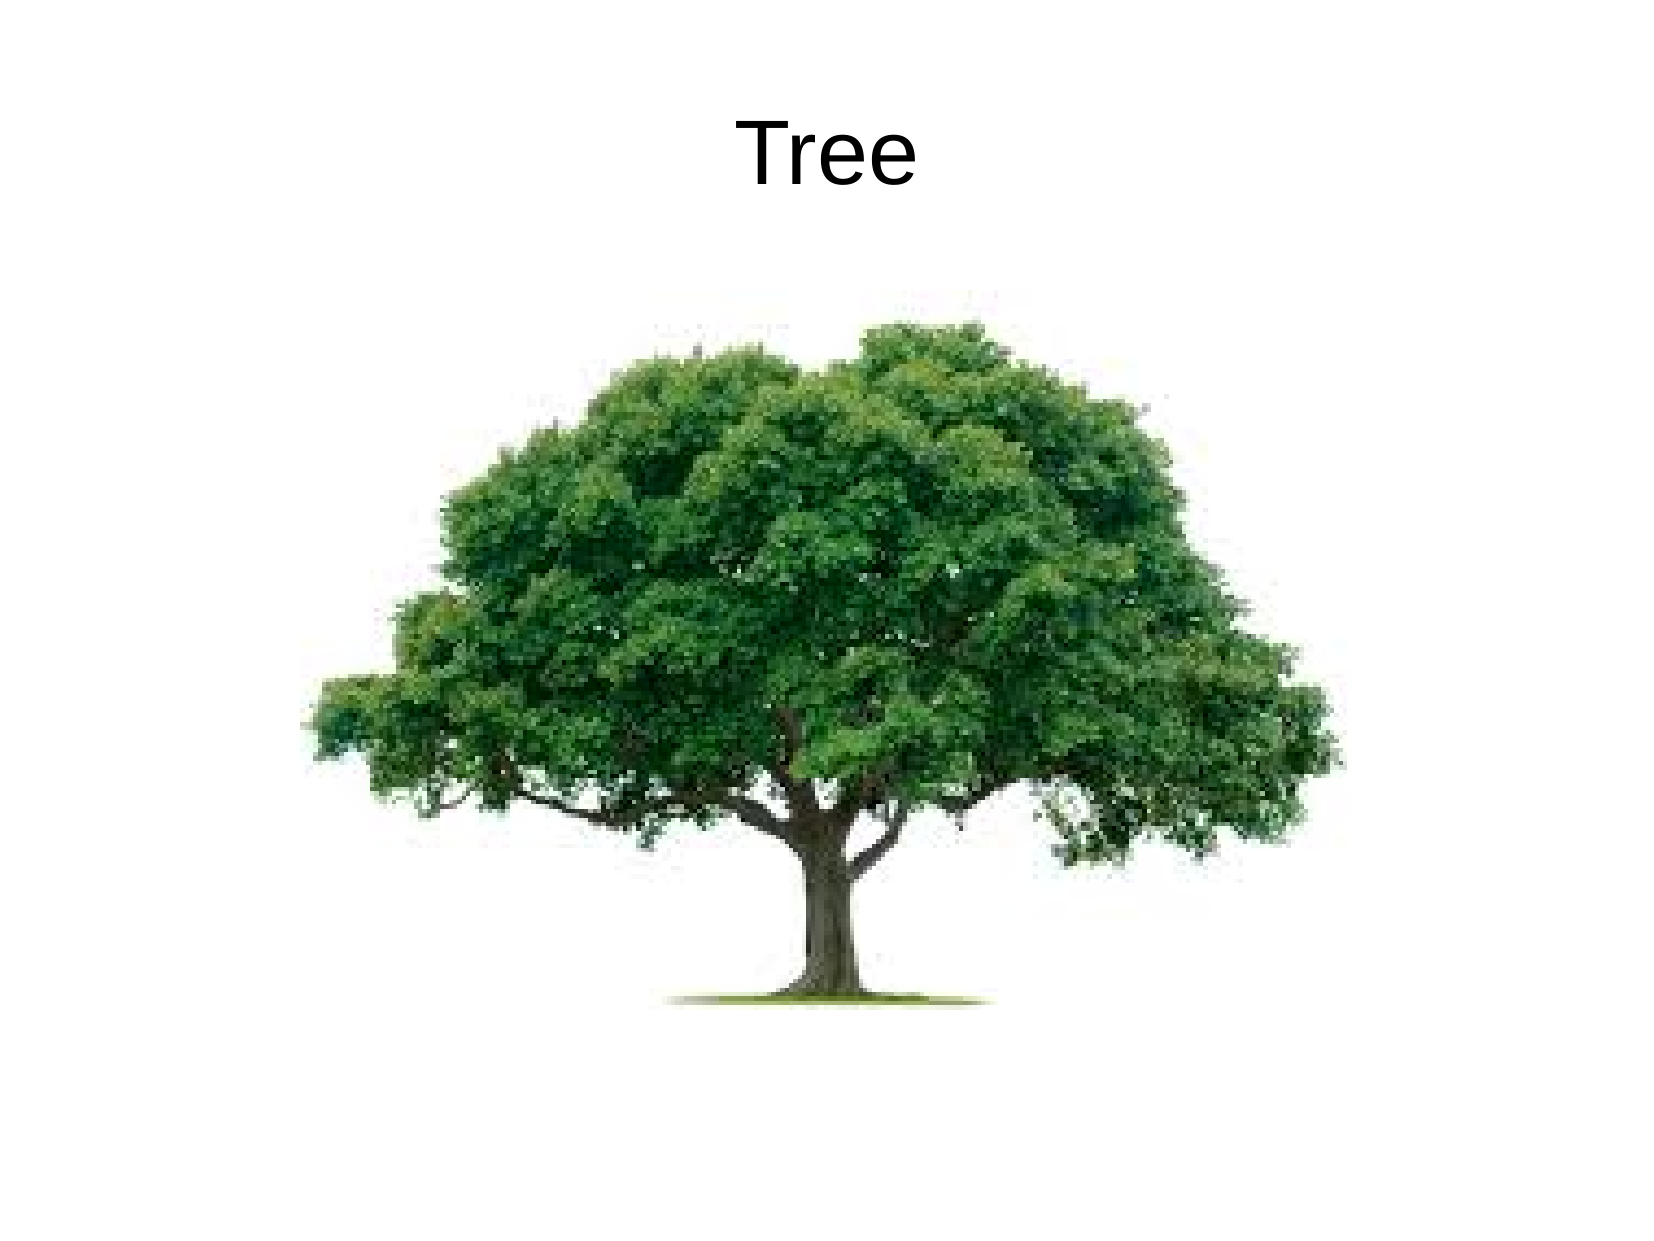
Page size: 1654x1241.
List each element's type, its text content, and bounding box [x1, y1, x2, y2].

picture [161, 290, 1492, 1010]
title Tree [82, 49, 1571, 257]
